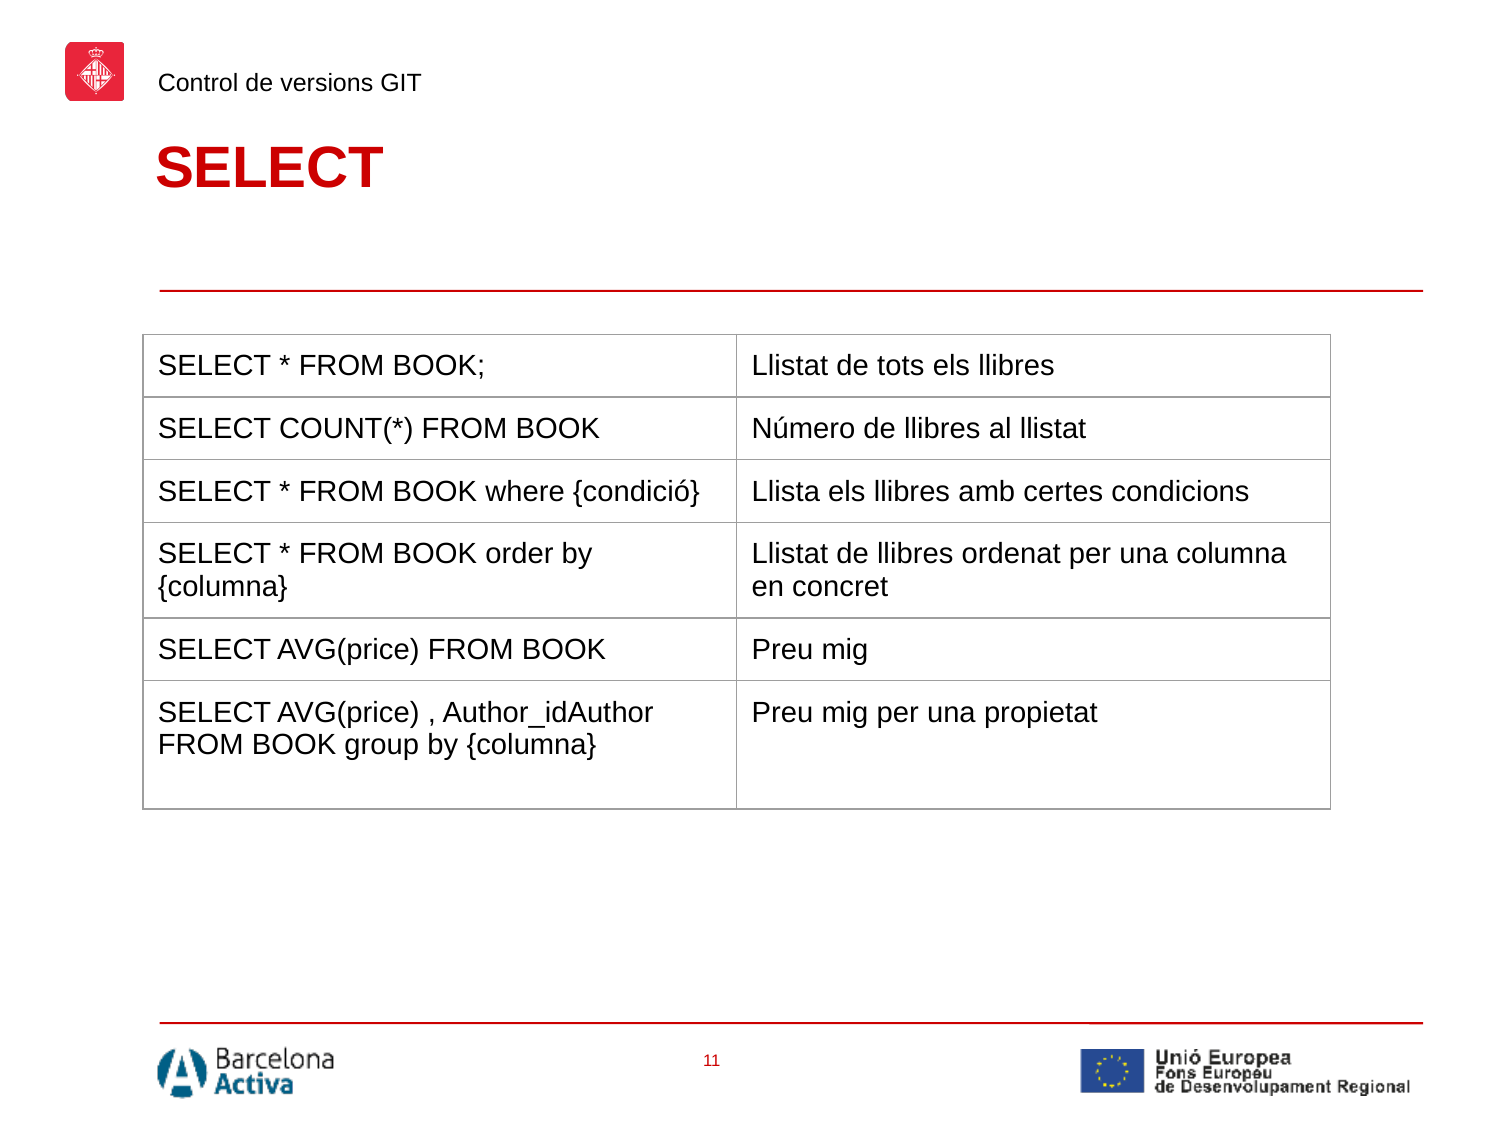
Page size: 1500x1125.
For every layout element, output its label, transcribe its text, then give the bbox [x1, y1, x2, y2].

table_header SELECT * FROM BOOK; [144, 335, 736, 396]
table_cell Llistat de llibres ordenat per una columna en concret [737, 523, 1330, 617]
picture [65, 42, 124, 101]
picture [147, 1034, 343, 1110]
table_cell Preu mig [737, 619, 1330, 680]
table_cell SELECT * FROM BOOK order by {columna} [144, 523, 736, 617]
table_cell Llista els llibres amb certes condicions [737, 460, 1330, 522]
table_cell SELECT AVG(price) , Author_idAuthor FROM BOOK group by {columna} [144, 681, 736, 808]
slide_number <number> [536, 1042, 887, 1103]
table_cell Número de llibres al llistat [737, 398, 1330, 459]
picture [1080, 1049, 1411, 1096]
table_cell Preu mig per una propietat [737, 681, 1330, 808]
text_box SELECT [140, 121, 1416, 268]
text_box Control de versions GIT [142, 58, 634, 104]
table_cell SELECT AVG(price) FROM BOOK [144, 619, 736, 680]
table_cell SELECT * FROM BOOK where {condició} [144, 460, 736, 522]
table_cell SELECT COUNT(*) FROM BOOK [144, 398, 736, 459]
table_header Llistat de tots els llibres [737, 335, 1330, 396]
